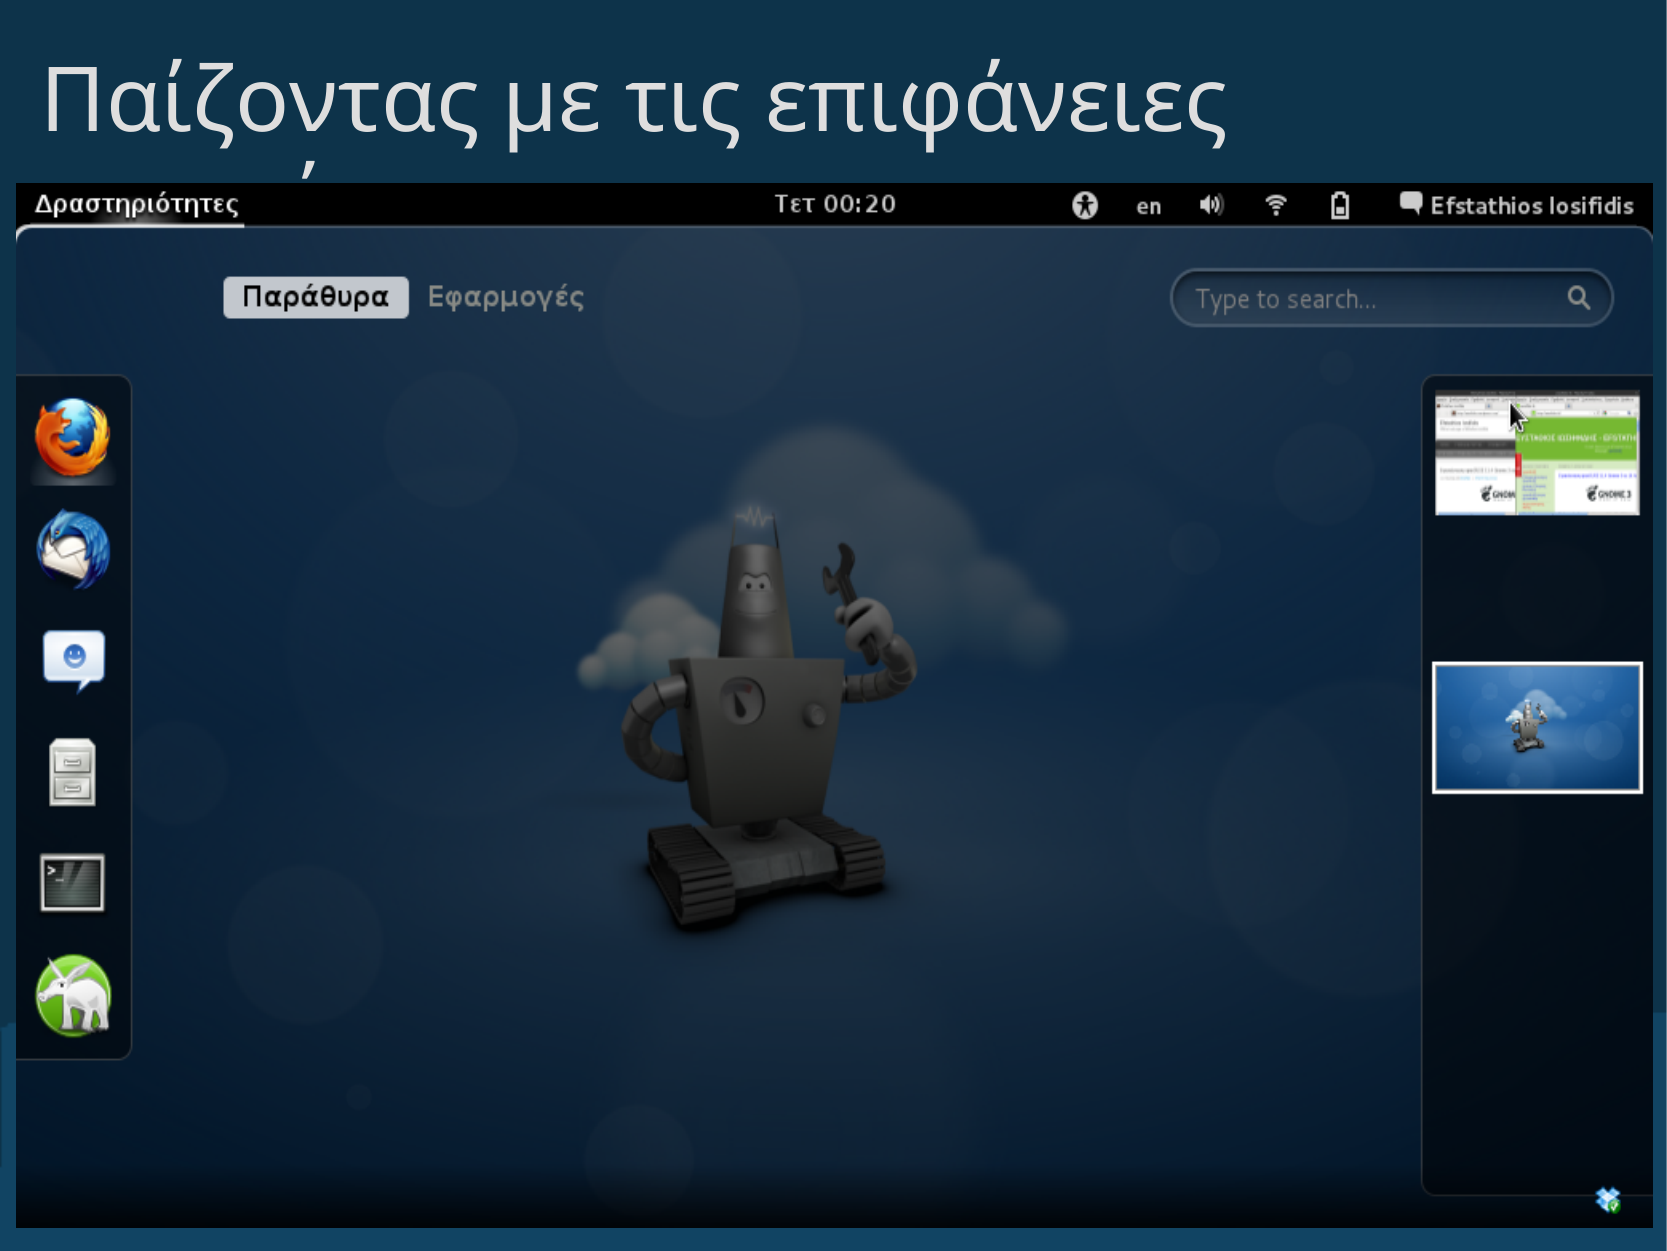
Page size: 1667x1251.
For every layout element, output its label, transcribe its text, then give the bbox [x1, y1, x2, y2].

picture [0, 0, 1667, 1251]
title Παίζοντας με τις επιφάνειες εργασίας [40, 50, 1627, 183]
